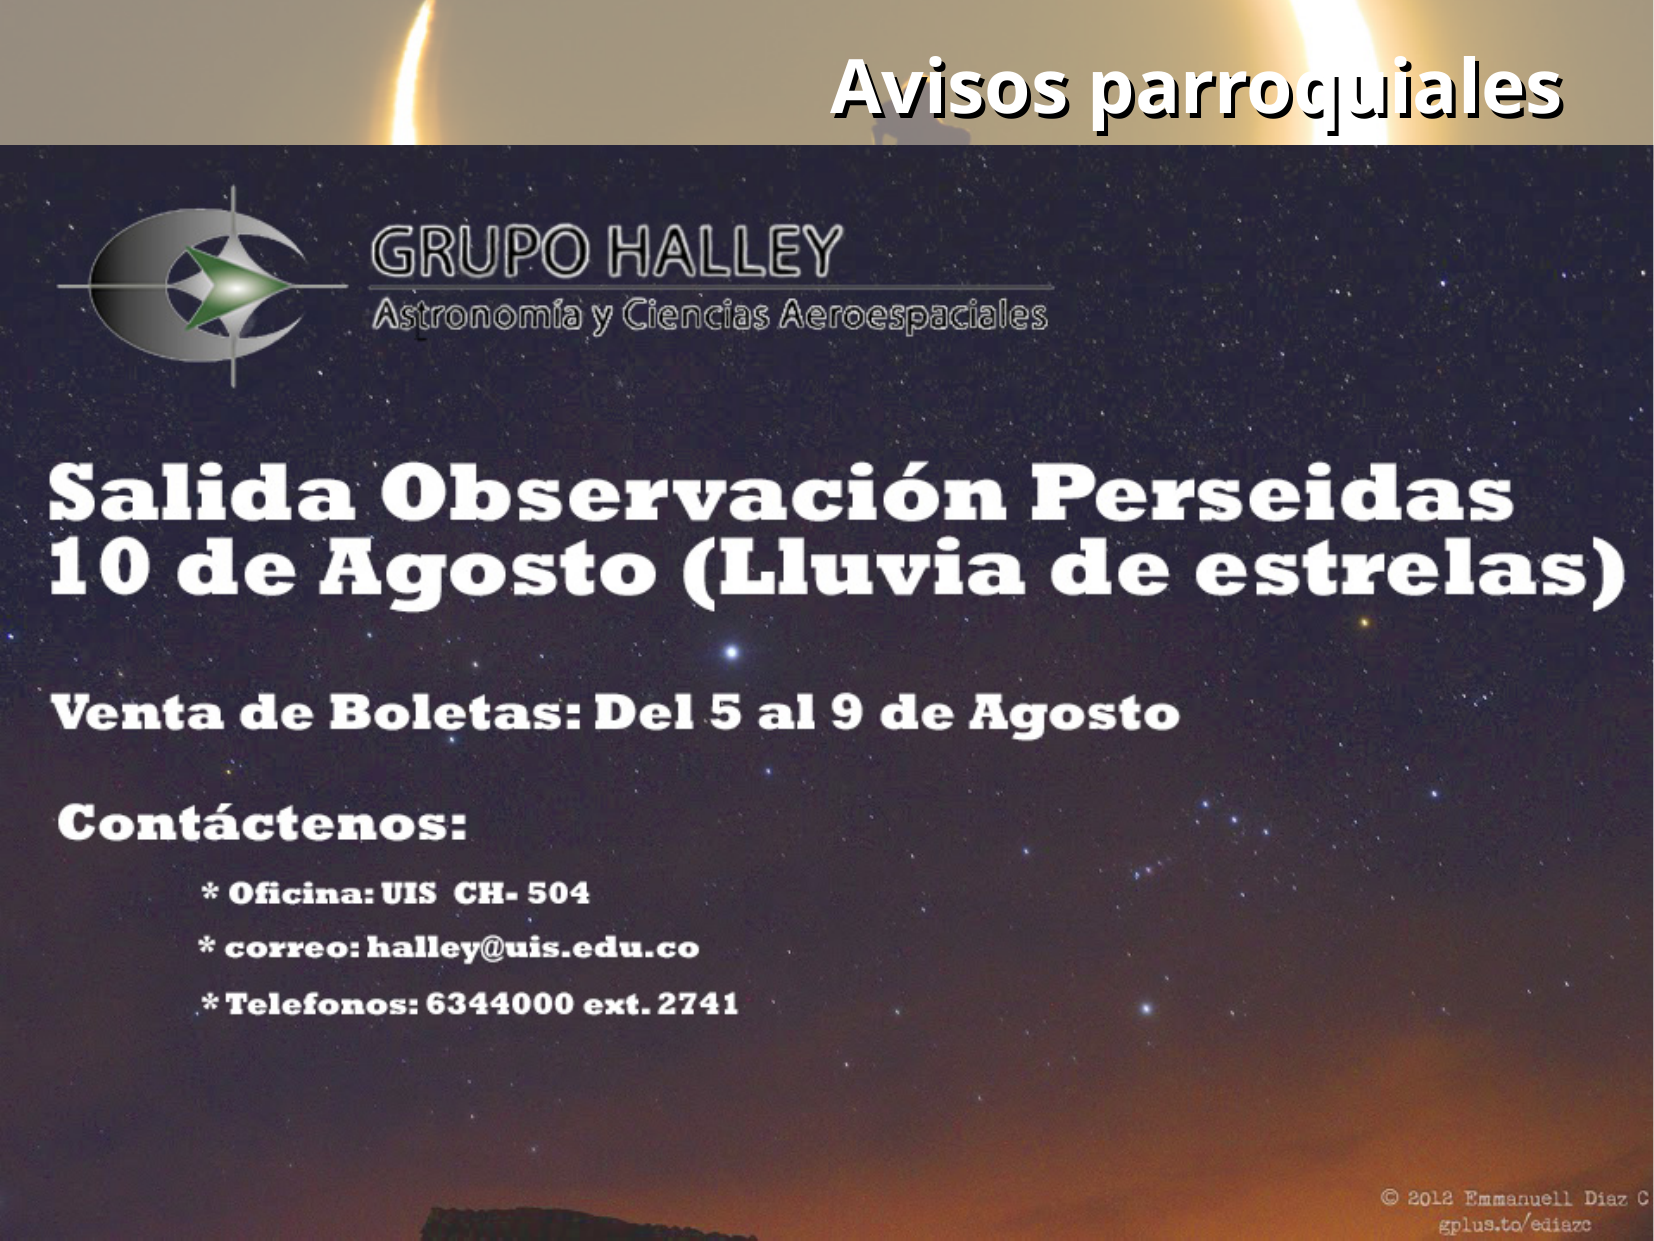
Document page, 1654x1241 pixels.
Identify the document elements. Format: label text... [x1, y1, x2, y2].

picture [0, 0, 1654, 1241]
title Avisos parroquiales [75, 19, 1564, 145]
